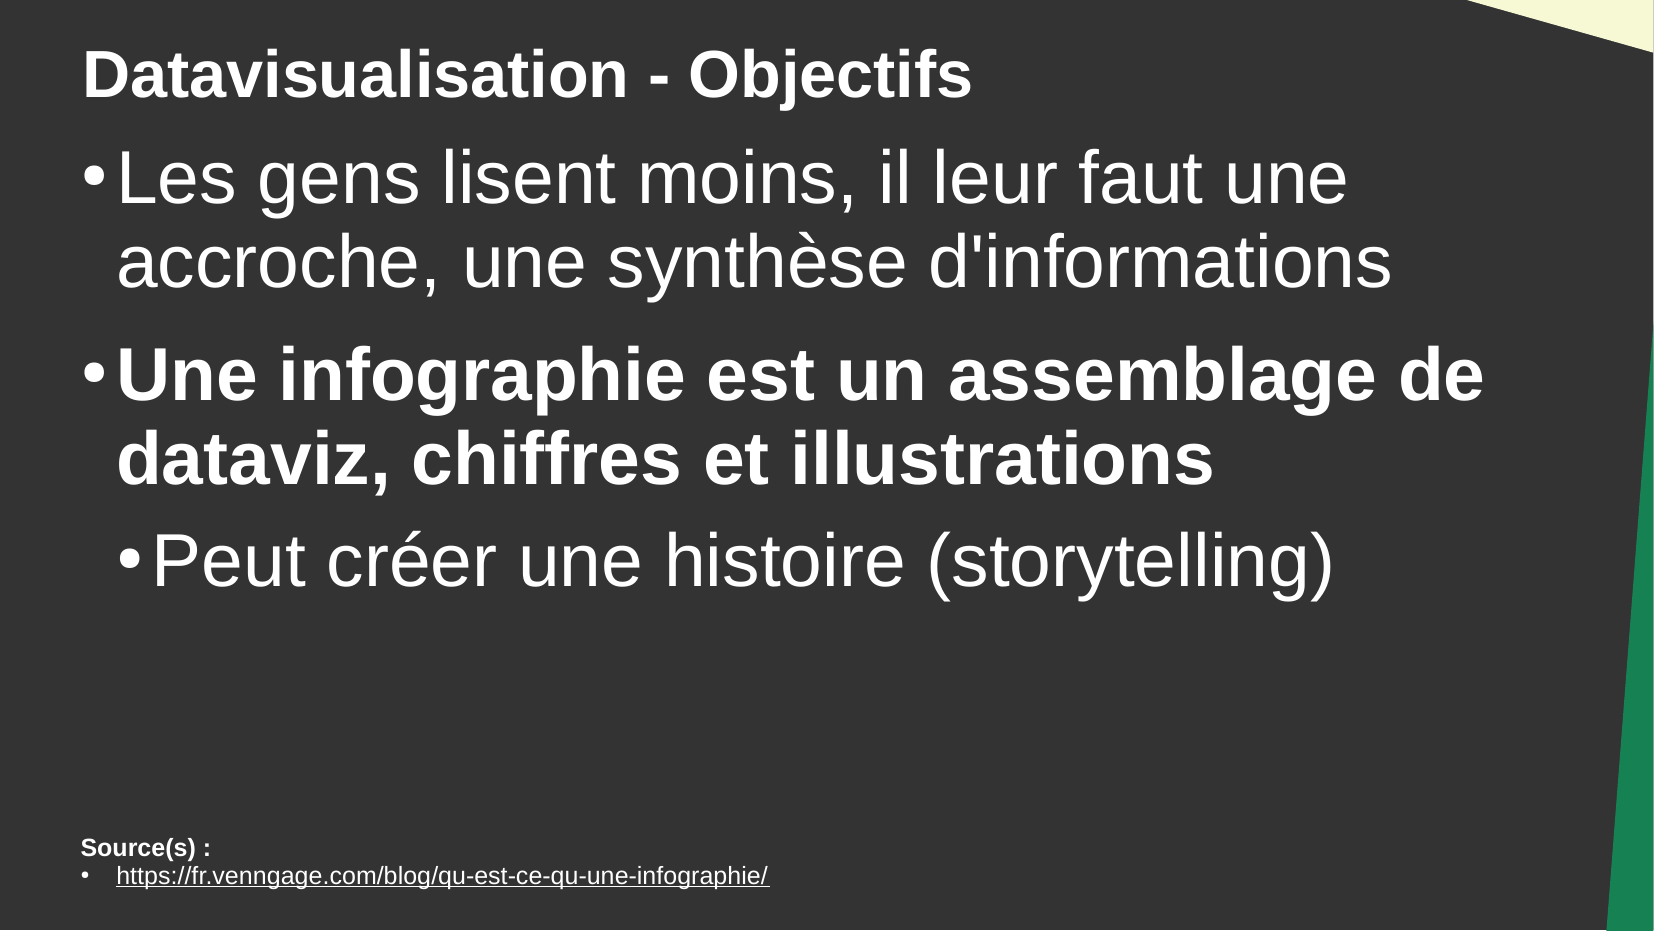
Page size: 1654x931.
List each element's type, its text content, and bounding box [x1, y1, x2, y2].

text_box Source(s) : https://fr.venngage.com/blog/qu-est-ce-qu-une-infographie/ [65, 826, 1483, 926]
text_box [1466, 0, 1654, 53]
text_box [1606, 315, 1654, 931]
title Datavisualisation - Objectifs [82, 37, 1571, 122]
list Les gens lisent moins, il leur faut une accroche, une synthèse d'informations Une infographie est un assemblage de dataviz, chiffres et illustrations Peut créer une histoire (storytelling) [80, 135, 1560, 762]
